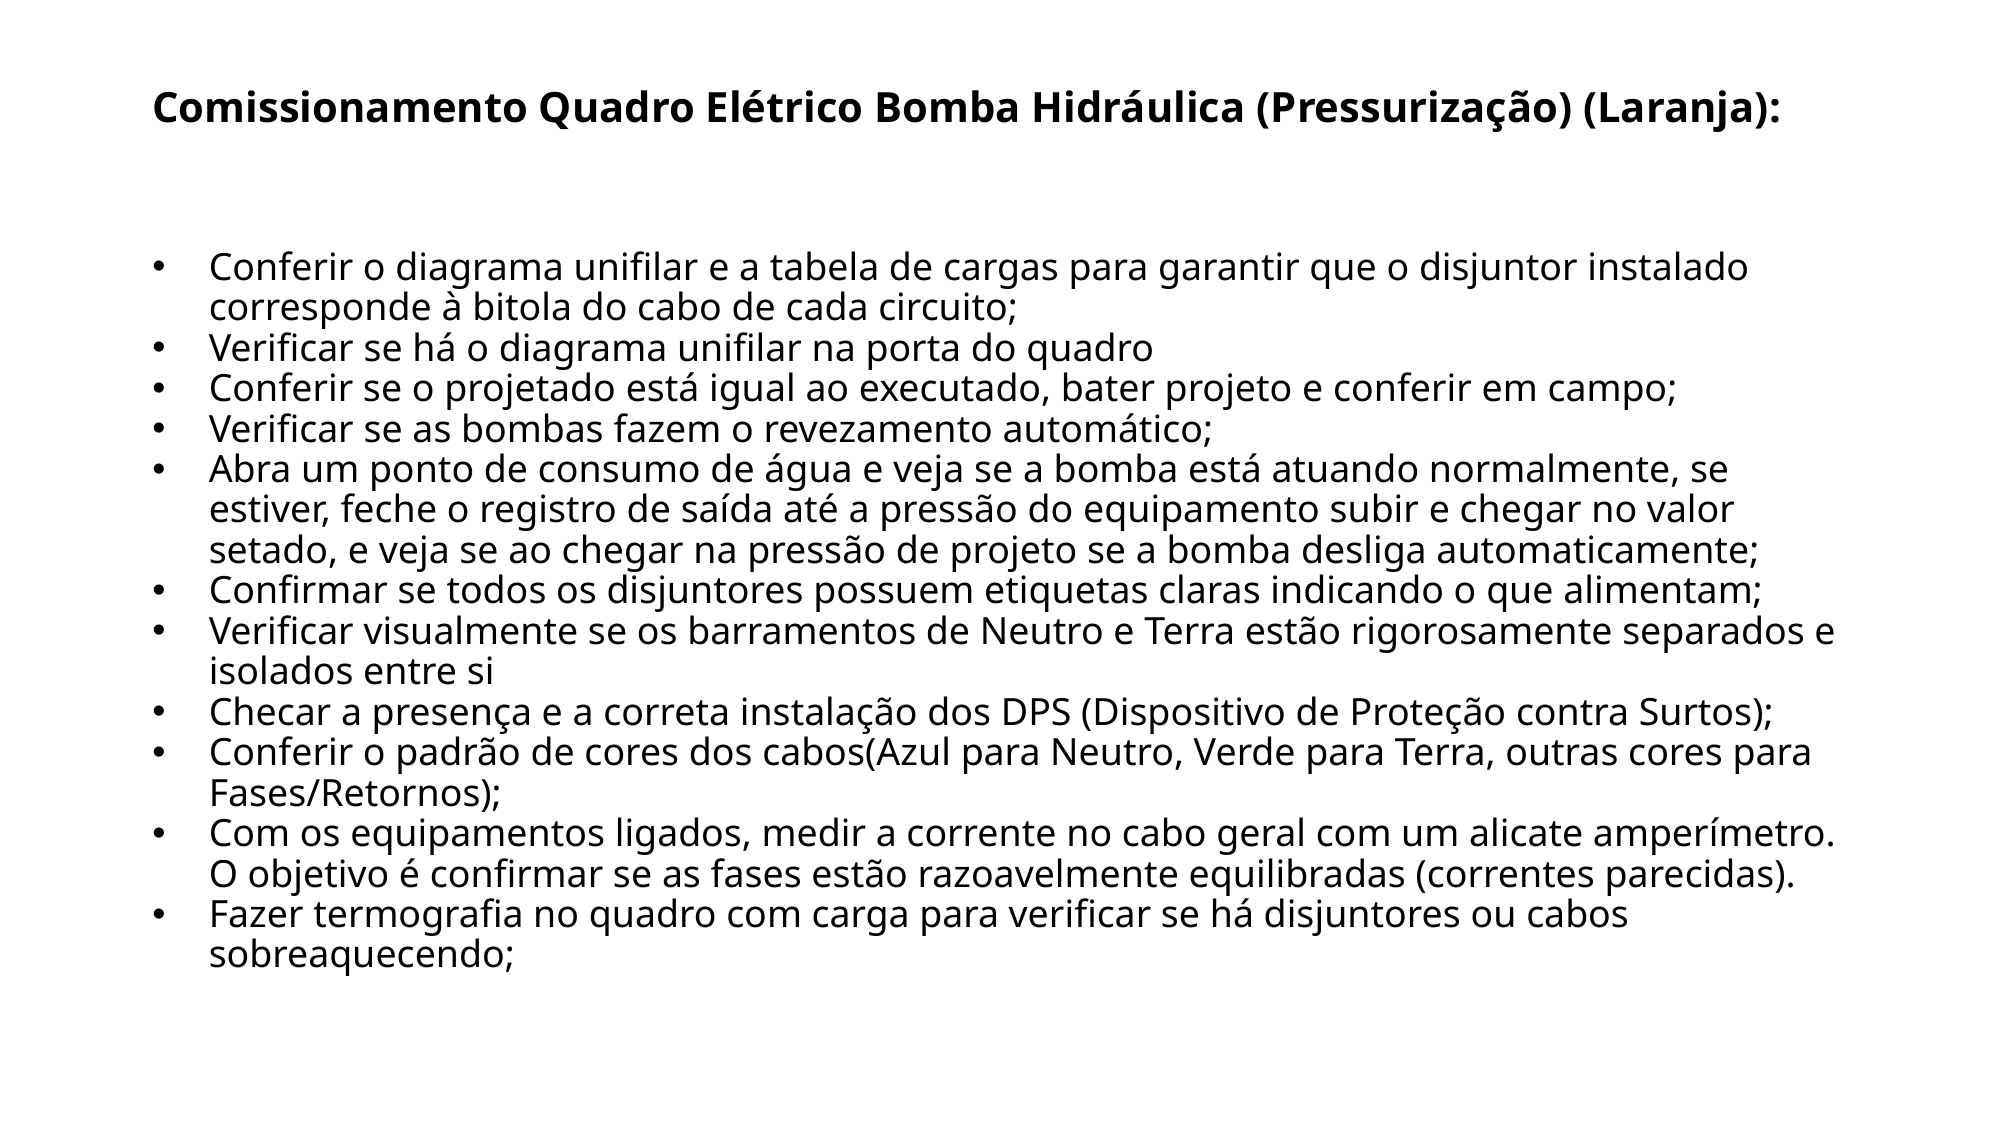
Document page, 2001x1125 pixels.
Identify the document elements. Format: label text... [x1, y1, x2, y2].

title Comissionamento Quadro Elétrico Bomba Hidráulica (Pressurização) (Laranja): [137, 60, 1863, 158]
text_box Conferir o diagrama unifilar e a tabela de cargas para garantir que o disjuntor instalado corresponde à bitola do cabo de cada circuito; Verificar se há o diagrama unifilar na porta do quadro Conferir se o projetado está igual ao executado, bater projeto e conferir em campo; Verificar se as bombas fazem o revezamento automático; Abra um ponto de consumo de água e veja se a bomba está atuando normalmente, se estiver, feche o registro de saída até a pressão do equipamento subir e chegar no valor setado, e veja se ao chegar na pressão de projeto se a bomba desliga automaticamente; Confirmar se todos os disjuntores possuem etiquetas claras indicando o que alimentam; Verificar visualmente se os barramentos de Neutro e Terra estão rigorosamente separados e isolados entre si Checar a presença e a correta instalação dos DPS (Dispositivo de Proteção contra Surtos); Conferir o padrão de cores dos cabos(Azul para Neutro, Verde para Terra, outras cores para Fases/Retornos); Com os equipamentos ligados, medir a corrente no cabo geral com um alicate amperímetro. O objetivo é confirmar se as fases estão razoavelmente equilibradas (correntes parecidas). Fazer termografia no quadro com carga para verificar se há disjuntores ou cabos sobreaquecendo; [137, 158, 1863, 1065]
